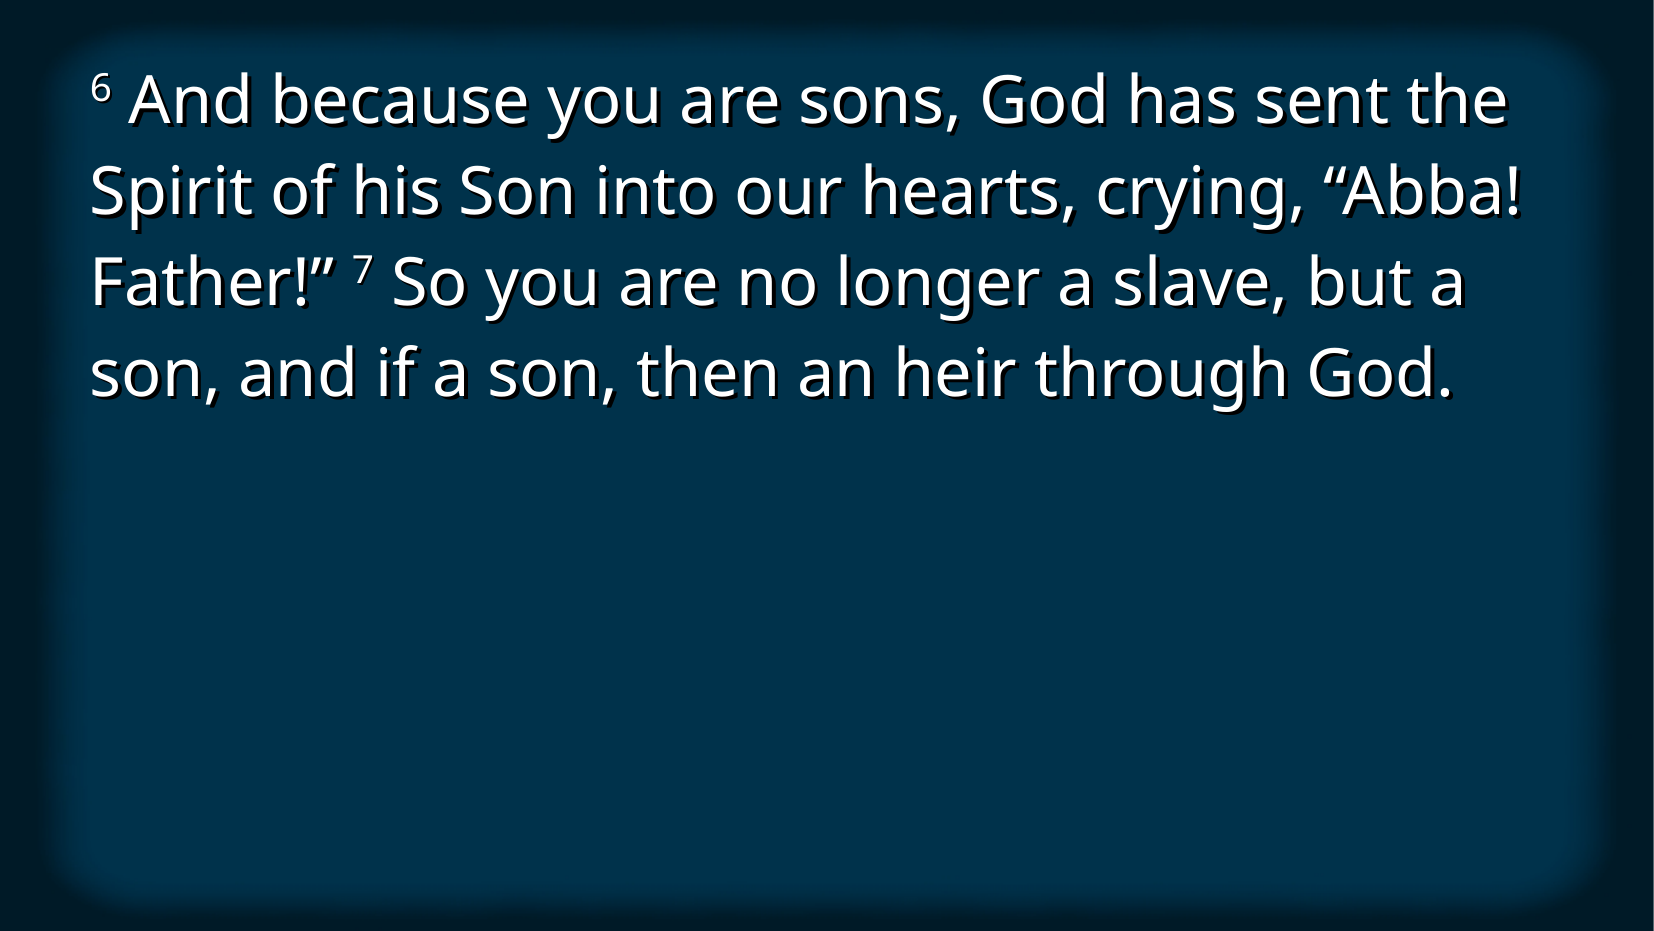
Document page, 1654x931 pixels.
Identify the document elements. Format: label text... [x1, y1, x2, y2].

text_box 6 And because you are sons, God has sent the Spirit of his Son into our hearts, crying, “Abba! Father!” 7 So you are no longer a slave, but a son, and if a son, then an heir through God. [75, 45, 1576, 415]
picture [0, 0, 1654, 931]
